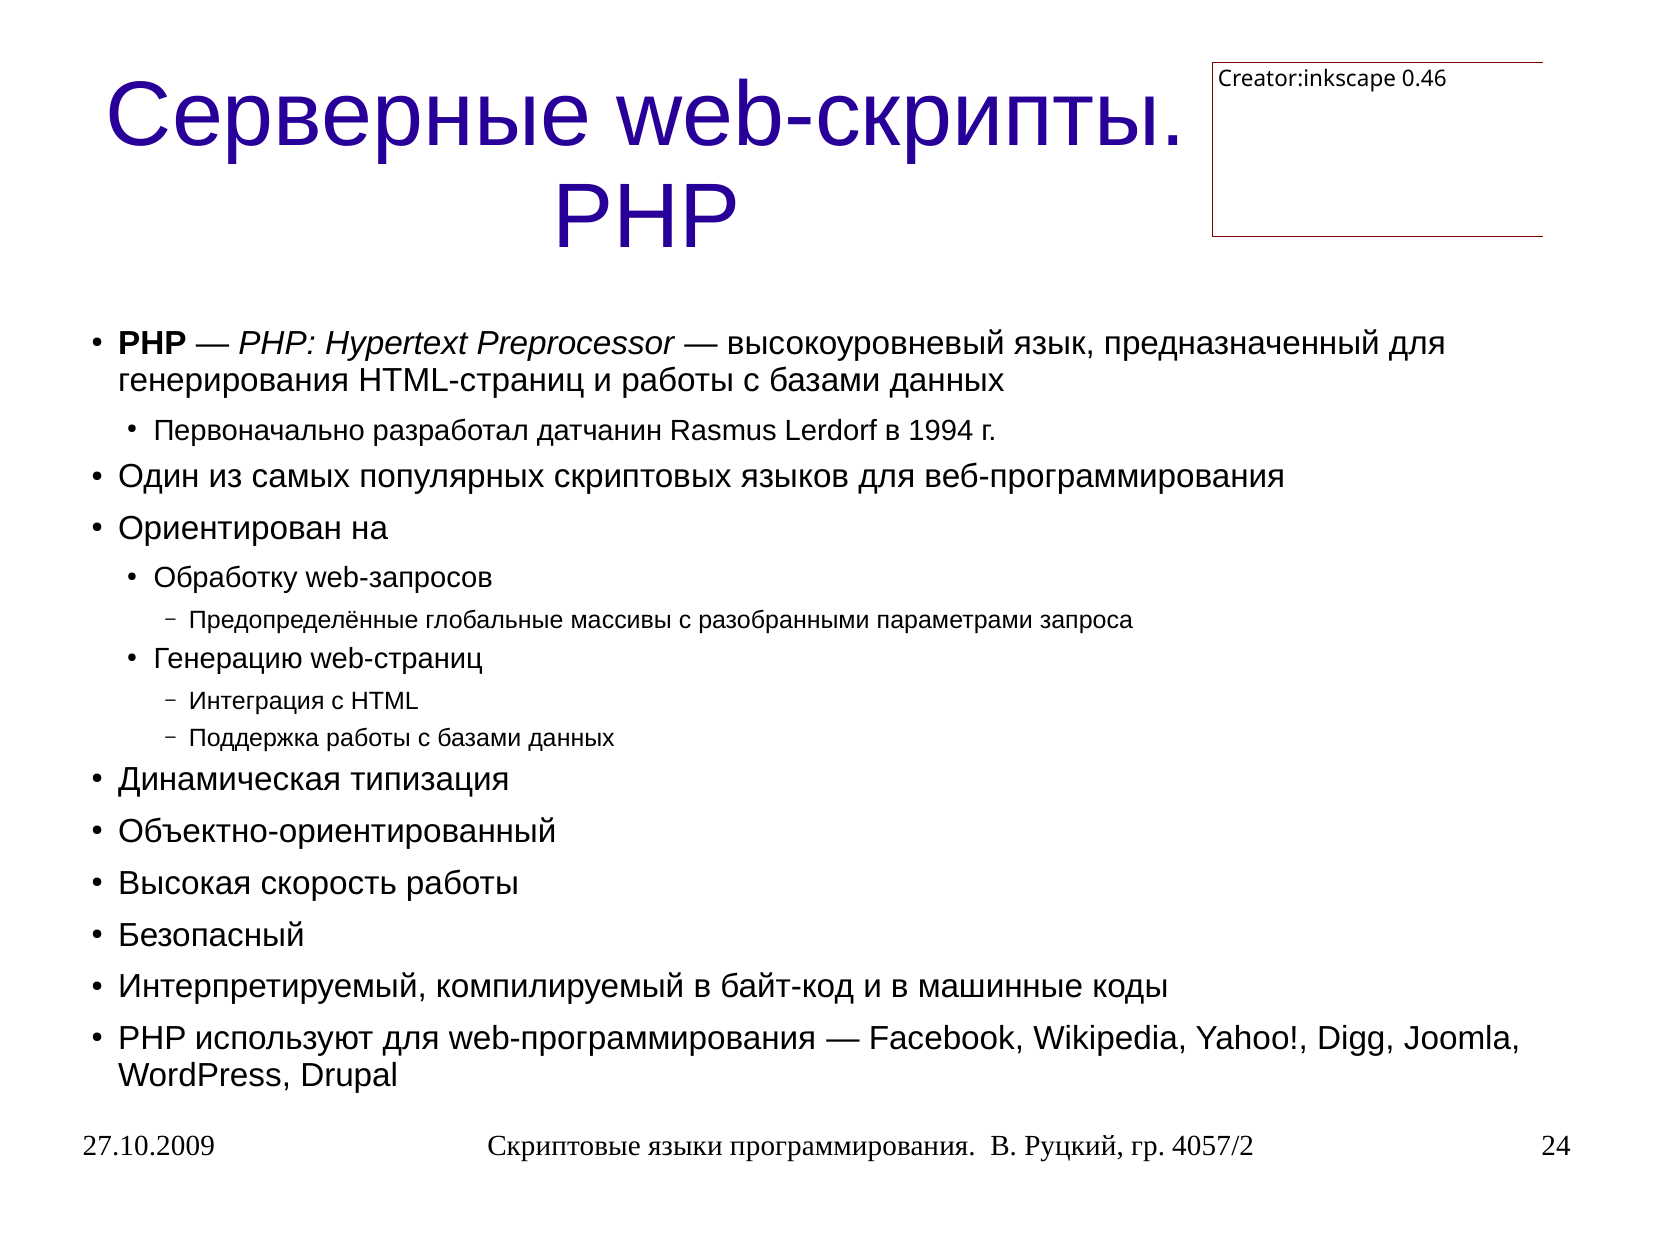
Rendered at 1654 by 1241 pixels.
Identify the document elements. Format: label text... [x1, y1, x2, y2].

picture [1210, 61, 1543, 237]
list PHP — PHP: Hypertext Preprocessor — высокоуровневый язык, предназначенный для генерирования HTML-страниц и работы с базами данных Первоначально разработал датчанин Rasmus Lerdorf в 1994 г. Один из самых популярных скриптовых языков для веб-программирования Ориентирован на Обработку web-запросов Предопределённые глобальные массивы с разобранными параметрами запроса Генерацию web-страниц Интеграция с HTML Поддержка работы с базами данных Динамическая типизация Объектно-ориентированный Высокая скорость работы Безопасный Интерпретируемый, компилируемый в байт-код и в машинные коды PHP используют для web-программирования — Facebook, Wikipedia, Yahoo!, Digg, Joomla, WordPress, Drupal [82, 324, 1571, 1109]
title Серверные web-скрипты. PHP [82, 61, 1211, 269]
